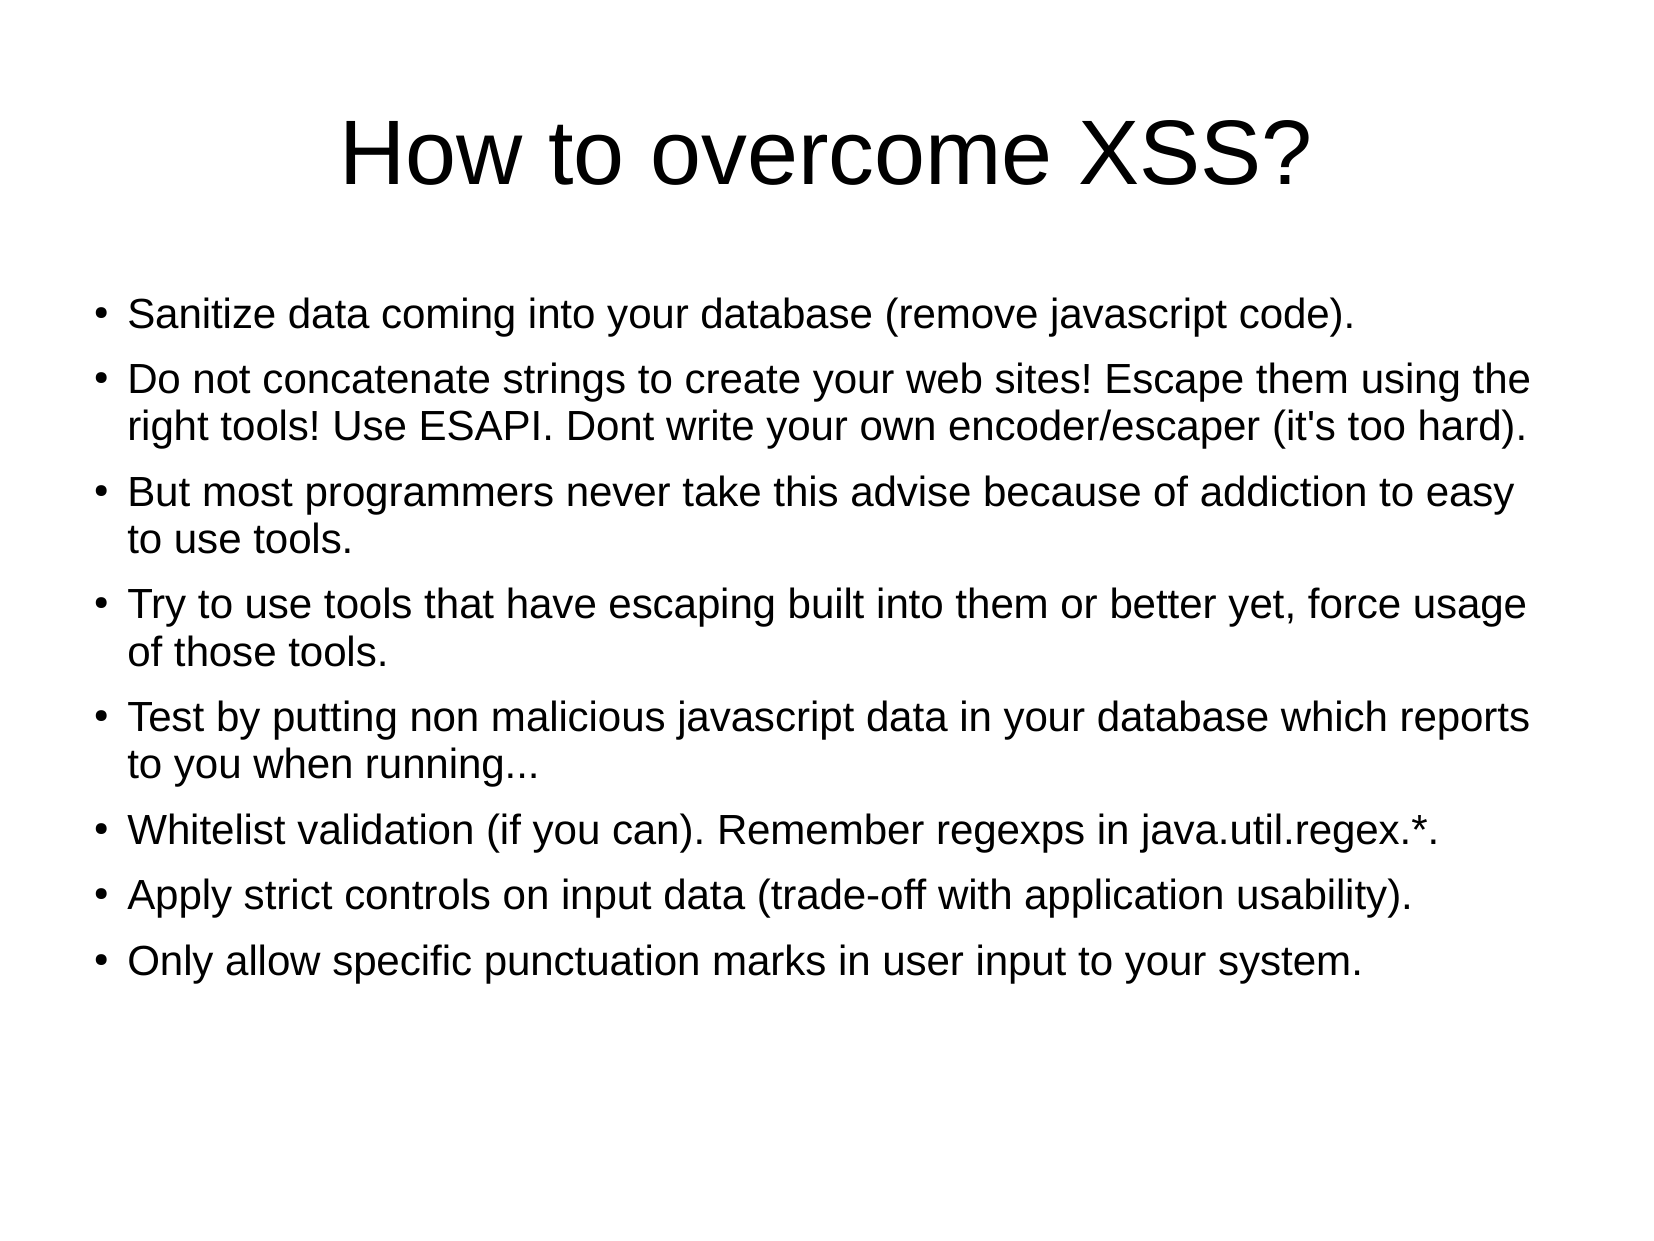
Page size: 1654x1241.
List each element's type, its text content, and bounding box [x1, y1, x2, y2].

title How to overcome XSS? [82, 49, 1571, 257]
list Sanitize data coming into your database (remove javascript code). Do not concatenate strings to create your web sites! Escape them using the right tools! Use ESAPI. Dont write your own encoder/escaper (it's too hard). But most programmers never take this advise because of addiction to easy to use tools. Try to use tools that have escaping built into them or better yet, force usage of those tools. Test by putting non malicious javascript data in your database which reports to you when running... Whitelist validation (if you can). Remember regexps in java.util.regex.*. Apply strict controls on input data (trade-off with application usability). Only allow specific punctuation marks in user input to your system. [82, 290, 1538, 1010]
